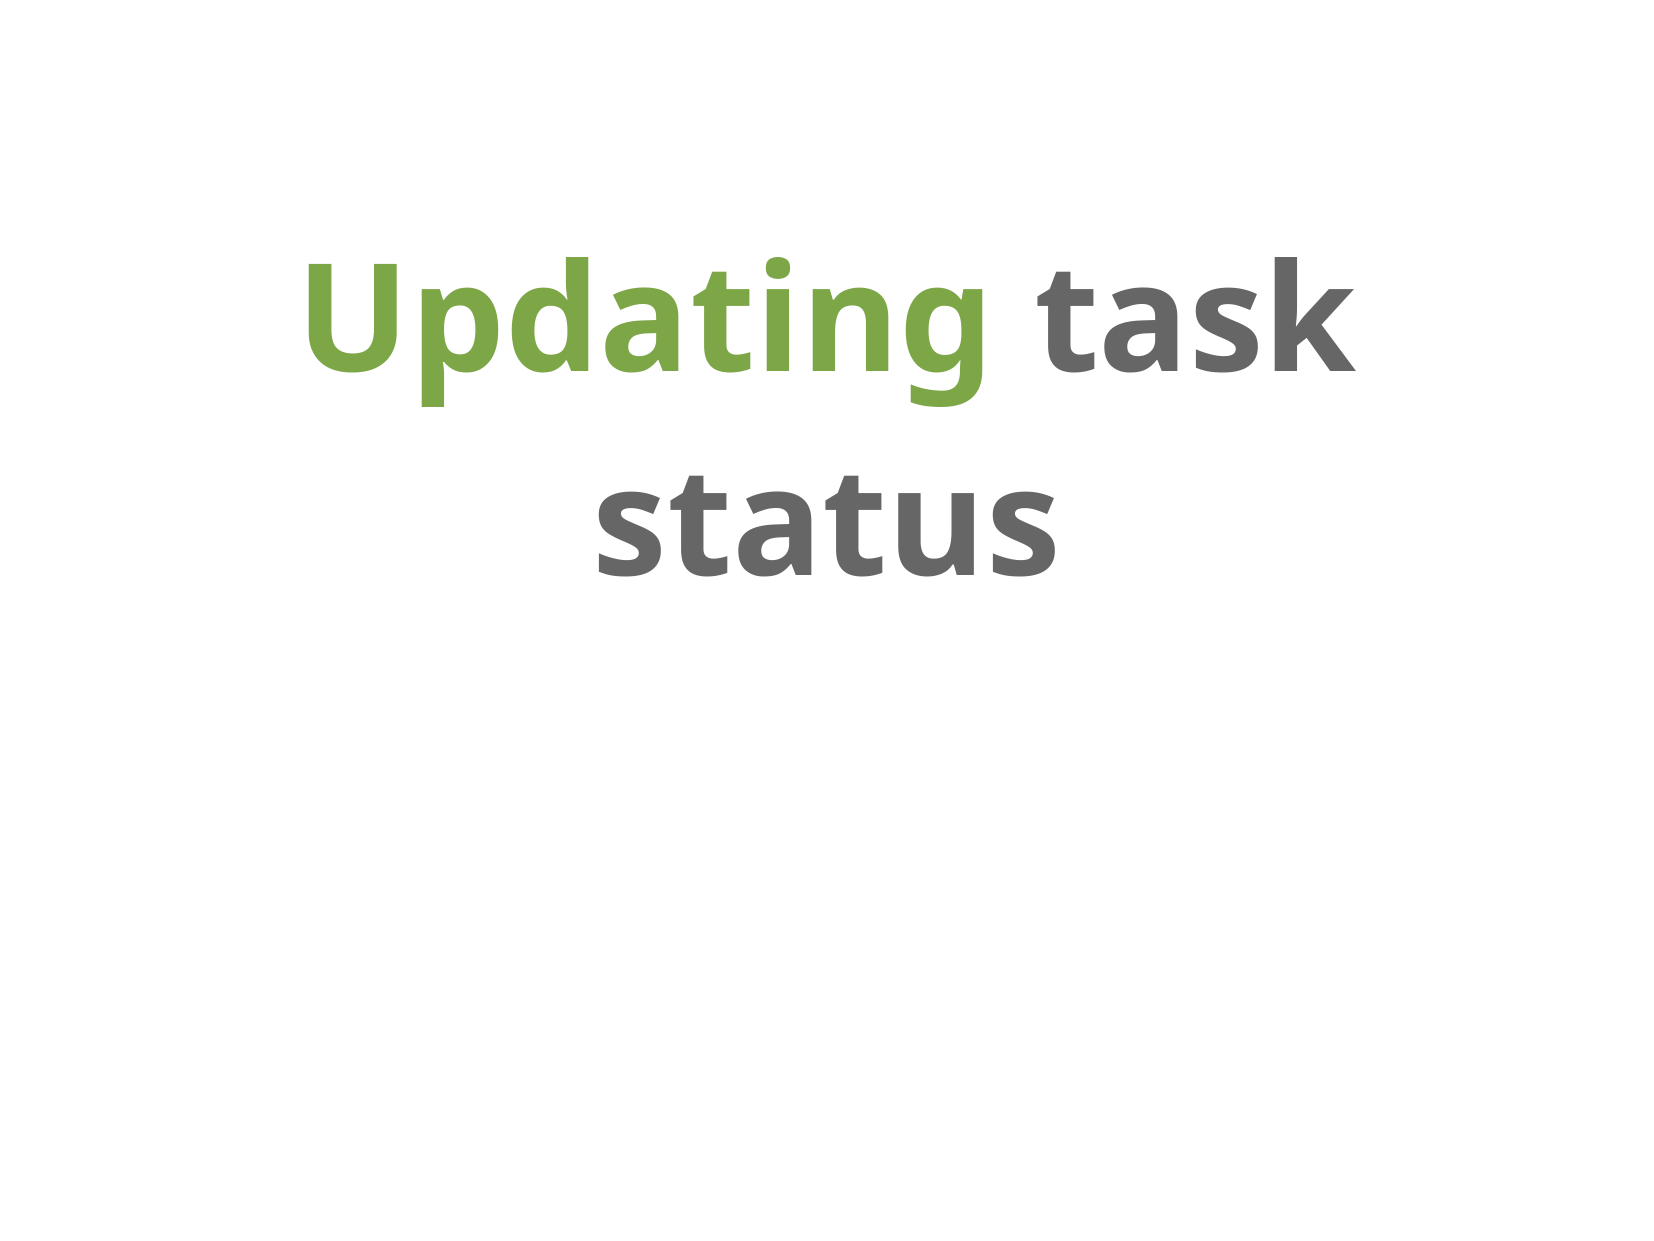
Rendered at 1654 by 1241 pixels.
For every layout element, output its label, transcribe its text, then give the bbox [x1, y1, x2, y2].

title Updating task status [59, 57, 1595, 1182]
